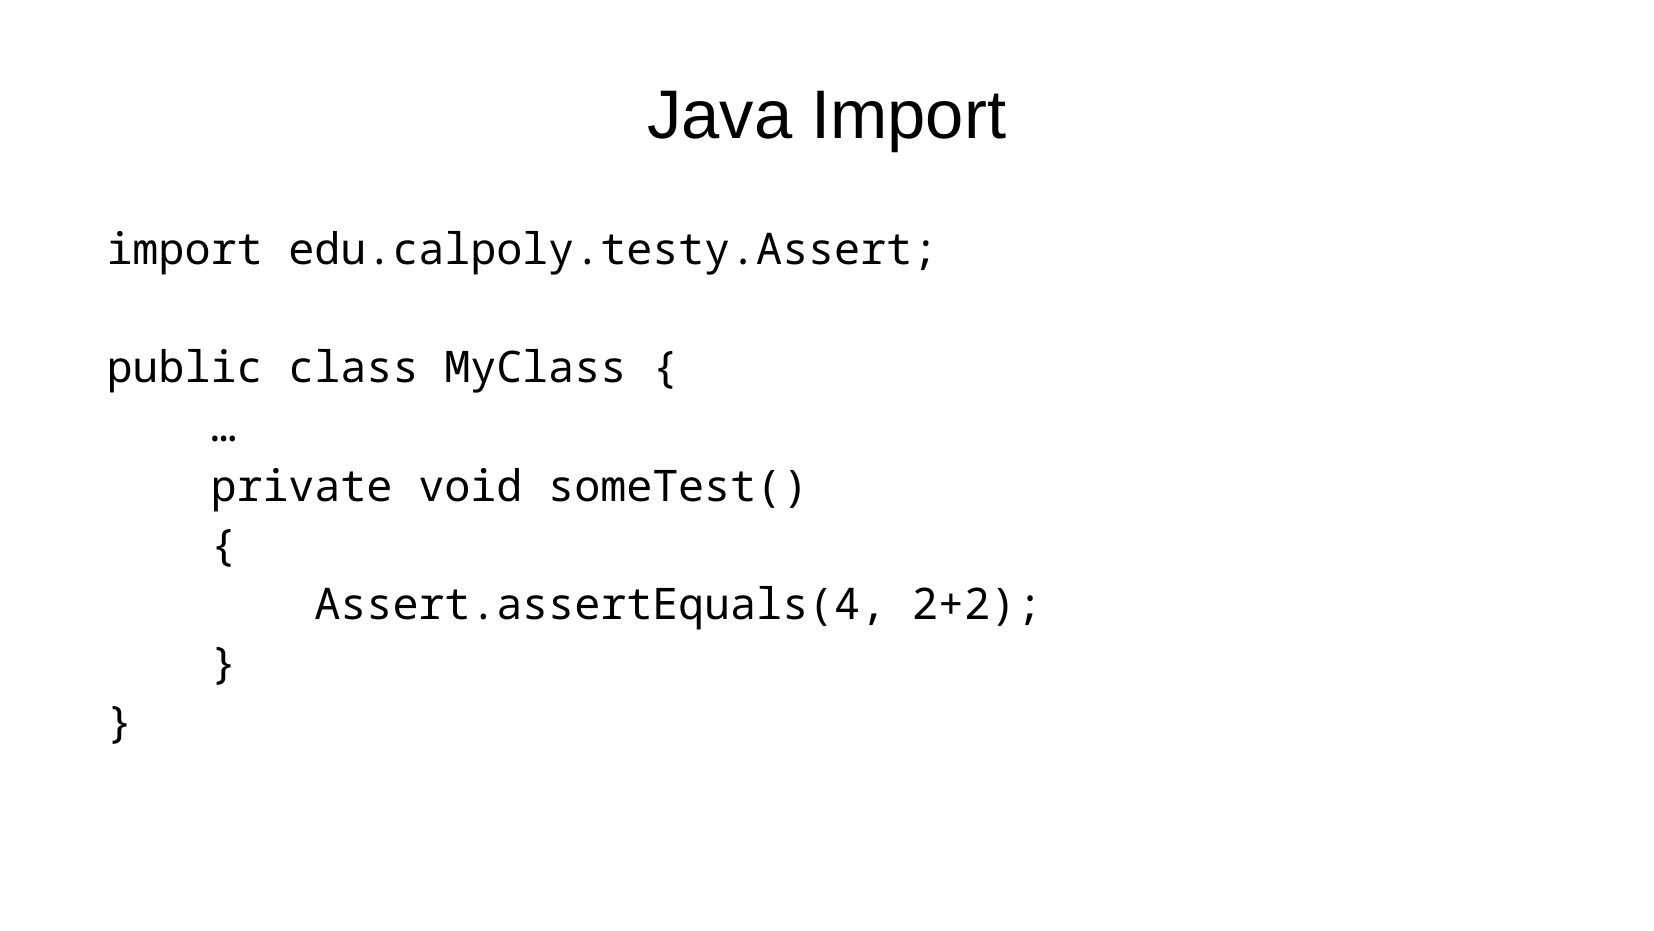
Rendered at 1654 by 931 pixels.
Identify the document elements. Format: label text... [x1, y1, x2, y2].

title Java Import [82, 37, 1571, 193]
list import edu.calpoly.testy.Assert; public class MyClass { … private void someTest() { Assert.assertEquals(4, 2+2); } } [45, 217, 1636, 758]
